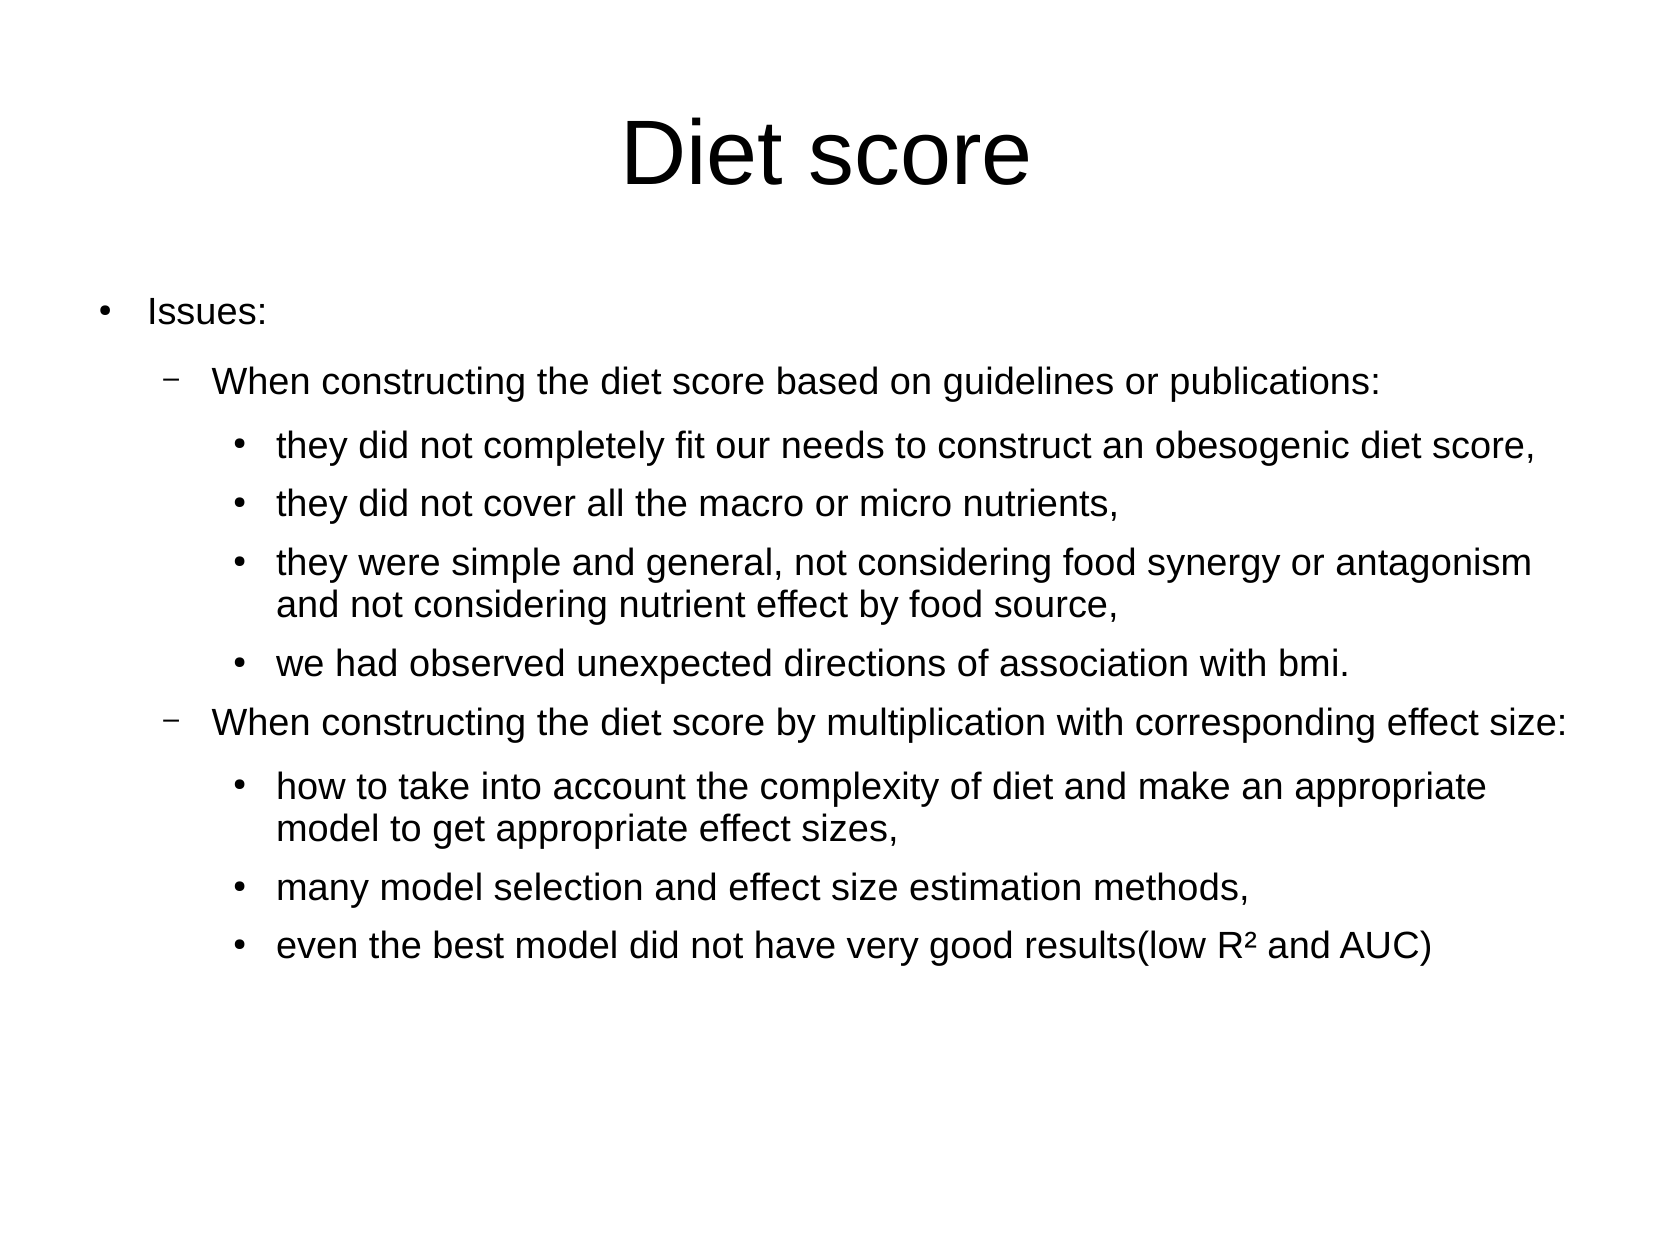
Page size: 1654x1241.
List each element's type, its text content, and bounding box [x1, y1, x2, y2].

list Issues: When constructing the diet score based on guidelines or publications: they did not completely fit our needs to construct an obesogenic diet score, they did not cover all the macro or micro nutrients, they were simple and general, not considering food synergy or antagonism and not considering nutrient effect by food source, we had observed unexpected directions of association with bmi. When constructing the diet score by multiplication with corresponding effect size: how to take into account the complexity of diet and make an appropriate model to get appropriate effect sizes, many model selection and effect size estimation methods, even the best model did not have very good results(low R² and AUC) [82, 290, 1571, 1010]
title Diet score [82, 49, 1571, 257]
